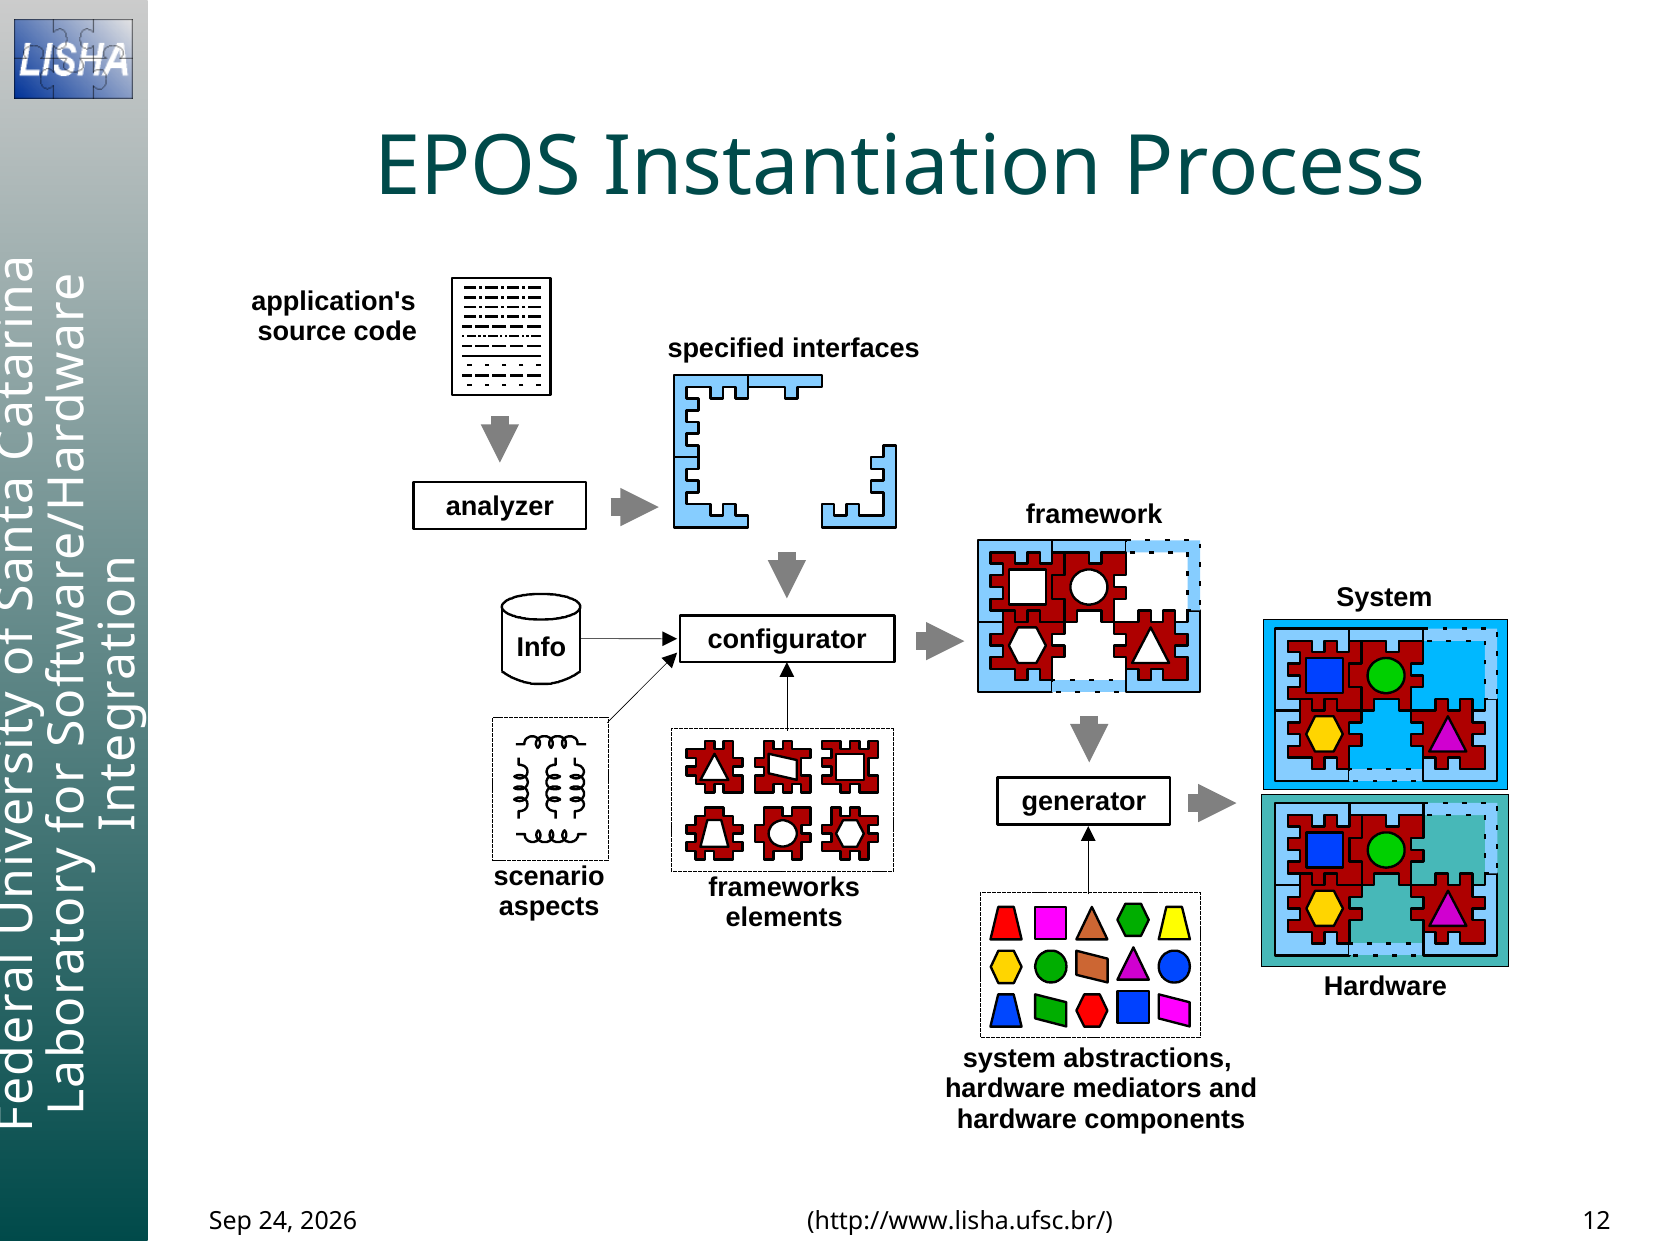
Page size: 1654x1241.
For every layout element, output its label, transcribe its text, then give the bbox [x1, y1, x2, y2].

text_box [990, 906, 1022, 940]
text_box [1158, 906, 1190, 940]
text_box analyzer [413, 482, 587, 529]
text_box [1035, 907, 1066, 939]
text_box [754, 740, 811, 793]
text_box [1117, 947, 1149, 980]
text_box frameworks elements [669, 871, 899, 970]
text_box [686, 807, 743, 860]
text_box framework [1005, 498, 1183, 540]
text_box application's source code [225, 286, 449, 385]
text_box [1158, 950, 1190, 983]
text_box [822, 740, 878, 793]
text_box [990, 950, 1022, 984]
text_box Hardware [1296, 970, 1475, 1018]
text_box [1261, 794, 1509, 967]
text_box [1263, 619, 1508, 790]
text_box [1035, 994, 1067, 1027]
text_box [978, 540, 1201, 693]
text_box [673, 382, 822, 528]
text_box Info [509, 631, 574, 680]
text_box generator [997, 777, 1171, 825]
text_box [1076, 994, 1108, 1027]
text_box [754, 807, 811, 860]
text_box [1117, 991, 1149, 1023]
text_box [990, 994, 1022, 1027]
text_box [1035, 950, 1067, 983]
text_box [1076, 906, 1108, 940]
text_box [821, 445, 896, 528]
text_box [822, 807, 878, 860]
text_box [686, 740, 743, 793]
text_box [1158, 994, 1190, 1027]
text_box System [1268, 582, 1501, 619]
title EPOS Instantiation Process [206, 58, 1595, 267]
text_box [1076, 950, 1108, 983]
text_box system abstractions, hardware mediators and hardware components [901, 1043, 1301, 1207]
text_box [1117, 903, 1149, 936]
text_box configurator [680, 615, 895, 663]
text_box specified interfaces [630, 332, 957, 382]
picture [14, 19, 133, 99]
text_box scenario aspects [477, 860, 621, 959]
